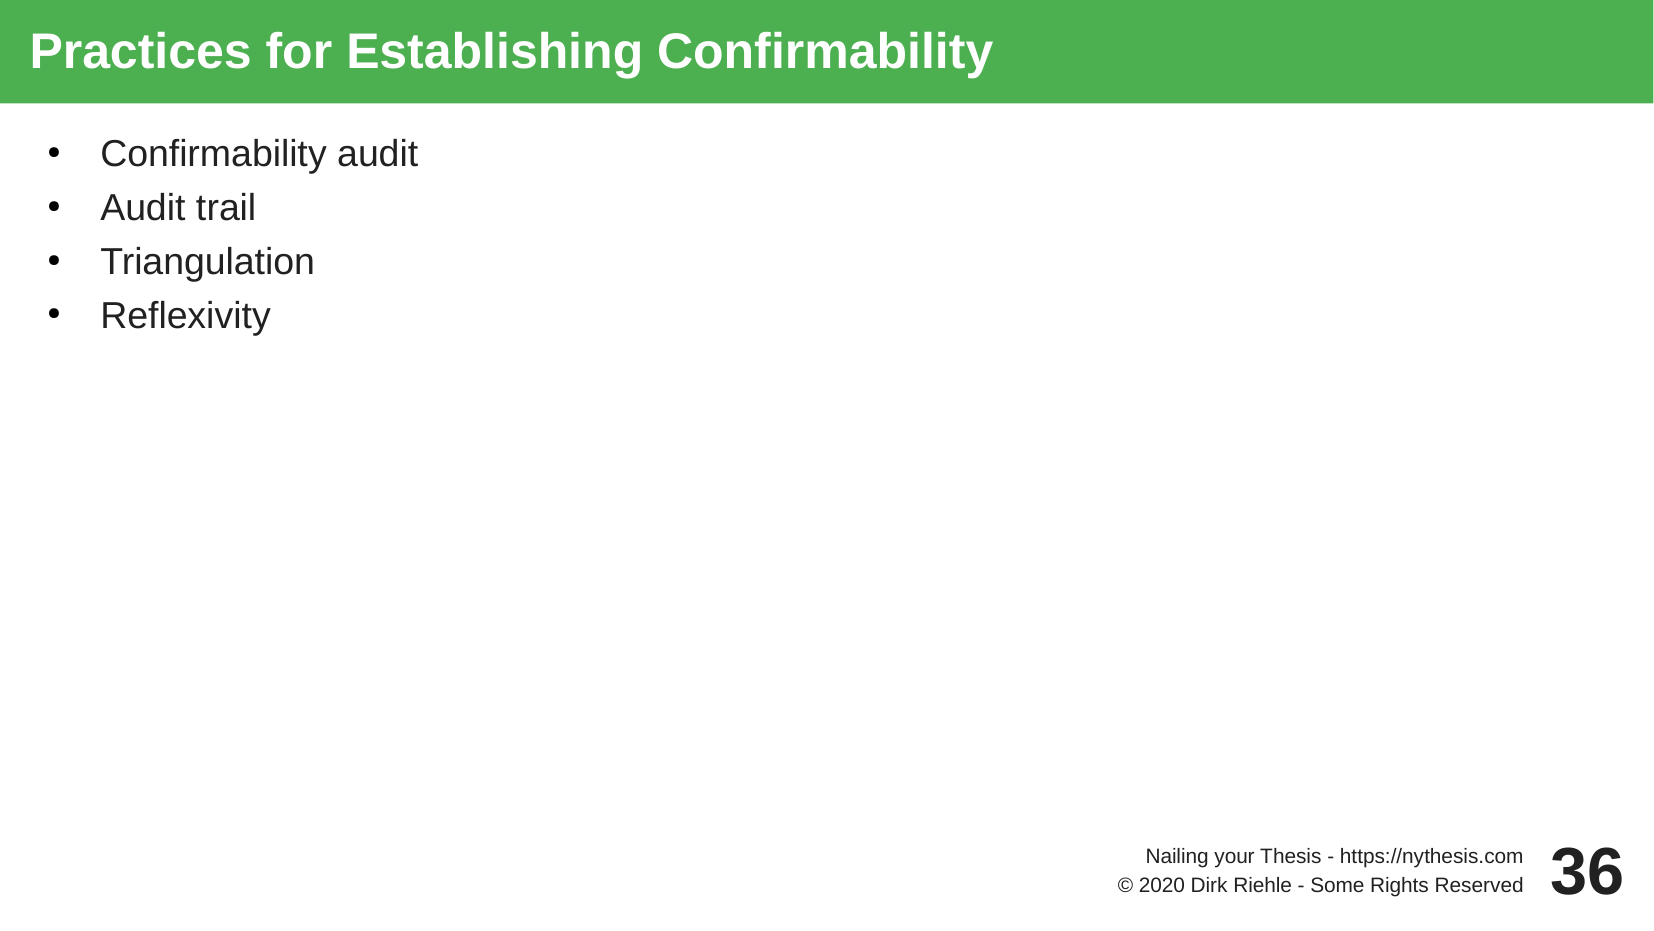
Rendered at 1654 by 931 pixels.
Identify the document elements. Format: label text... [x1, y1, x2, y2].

list Confirmability audit Audit trail Triangulation Reflexivity [29, 132, 1625, 813]
title Practices for Establishing Confirmability [0, 0, 1654, 104]
